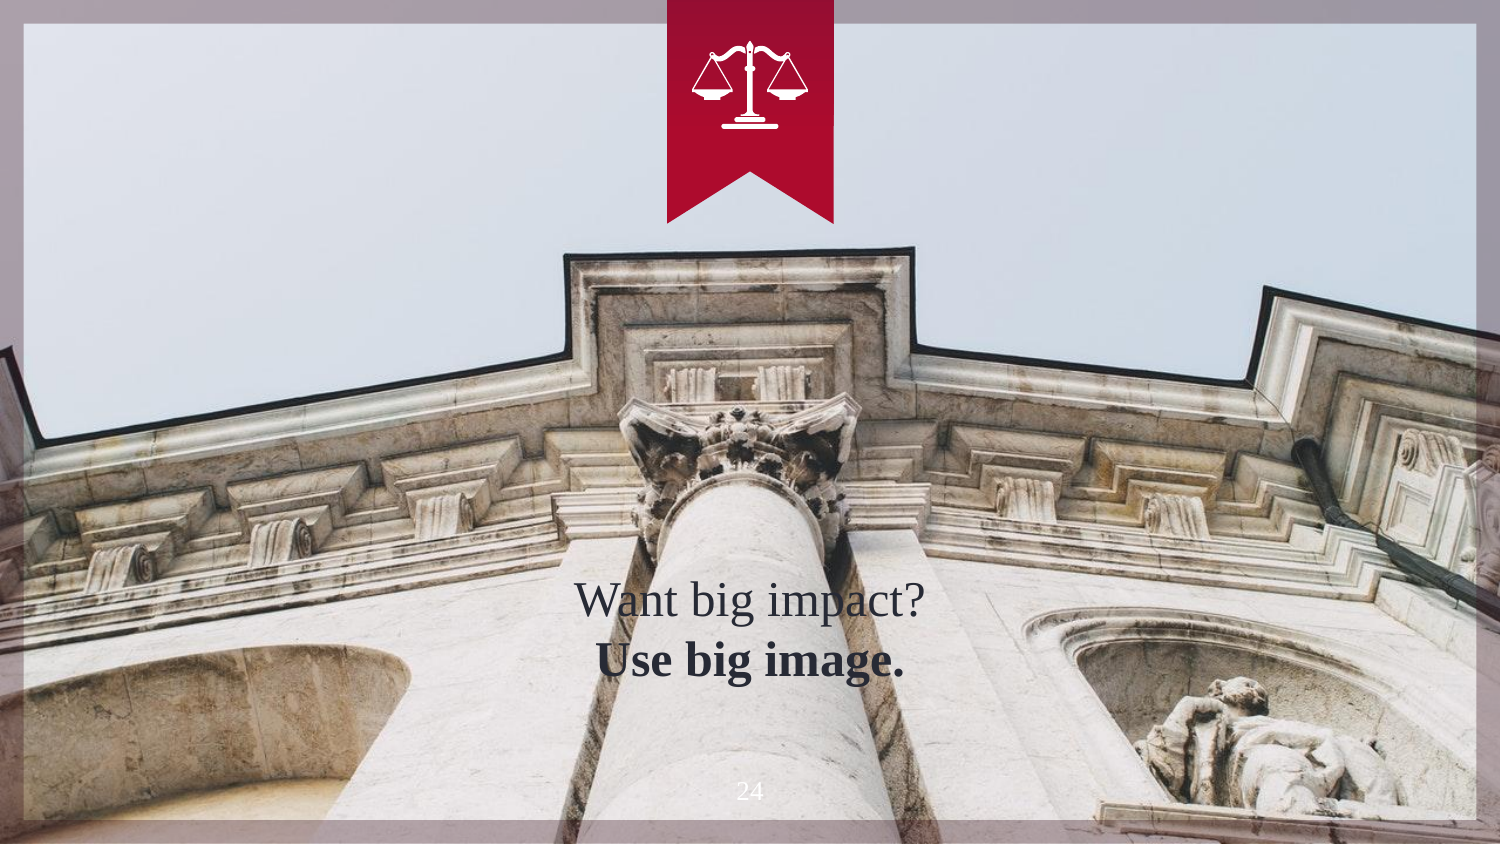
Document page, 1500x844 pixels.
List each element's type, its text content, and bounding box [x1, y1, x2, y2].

title Want big impact? Use big image. [360, 513, 1140, 740]
picture [0, 0, 1500, 844]
slide_number <number> [666, 758, 834, 821]
